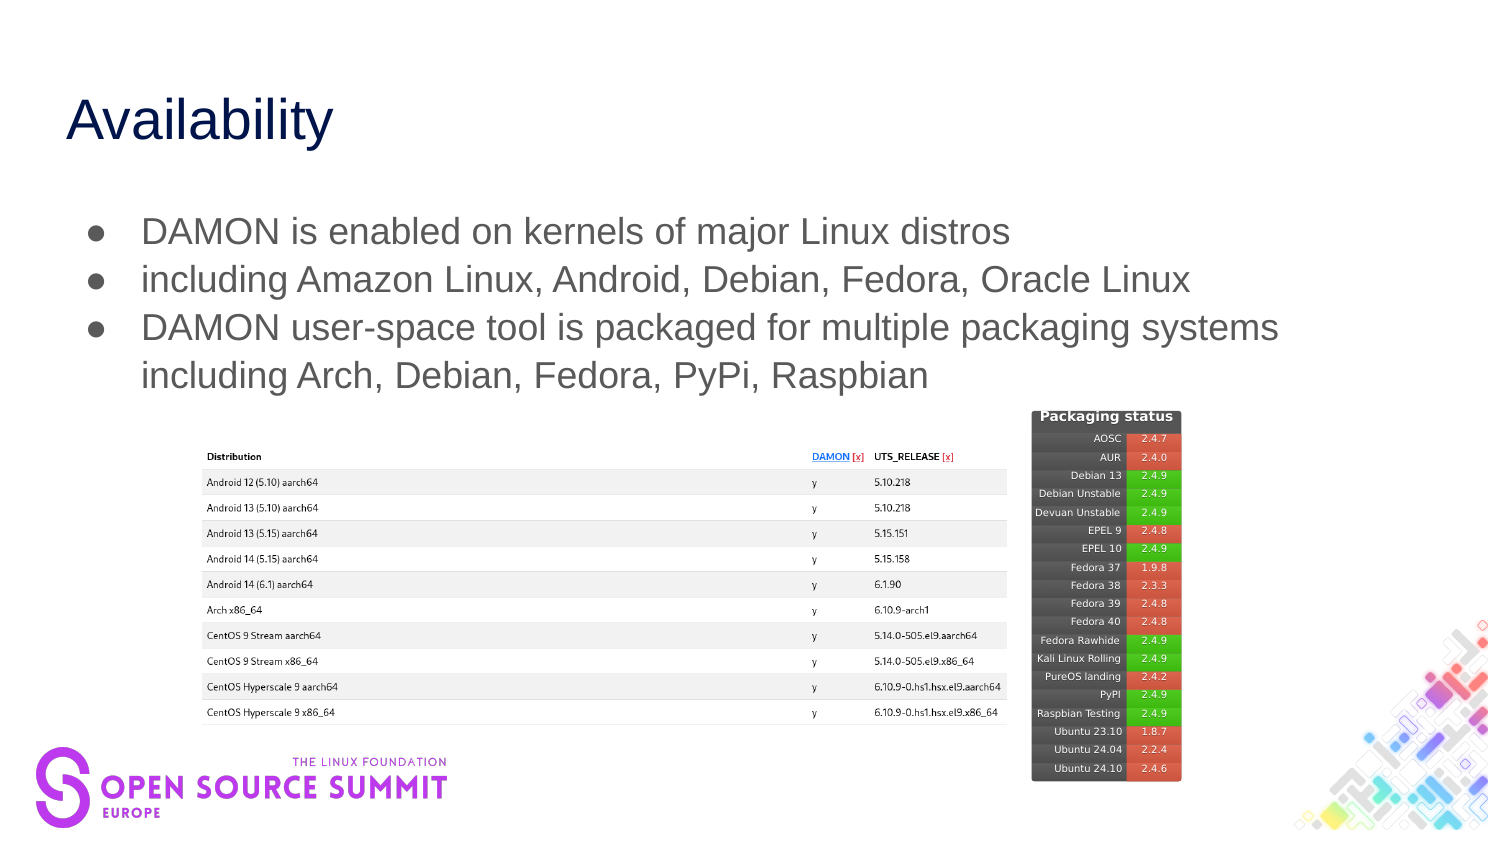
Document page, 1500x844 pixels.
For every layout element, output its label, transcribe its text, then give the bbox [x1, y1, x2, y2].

picture [1031, 410, 1182, 782]
list DAMON is enabled on kernels of major Linux distros including Amazon Linux, Android, Debian, Fedora, Oracle Linux DAMON user-space tool is packaged for multiple packaging systems including Arch, Debian, Fedora, PyPi, Raspbian [51, 189, 1449, 734]
picture [36, 747, 447, 828]
picture [1294, 620, 1488, 830]
title Availability [51, 72, 1449, 167]
picture [195, 445, 1007, 725]
